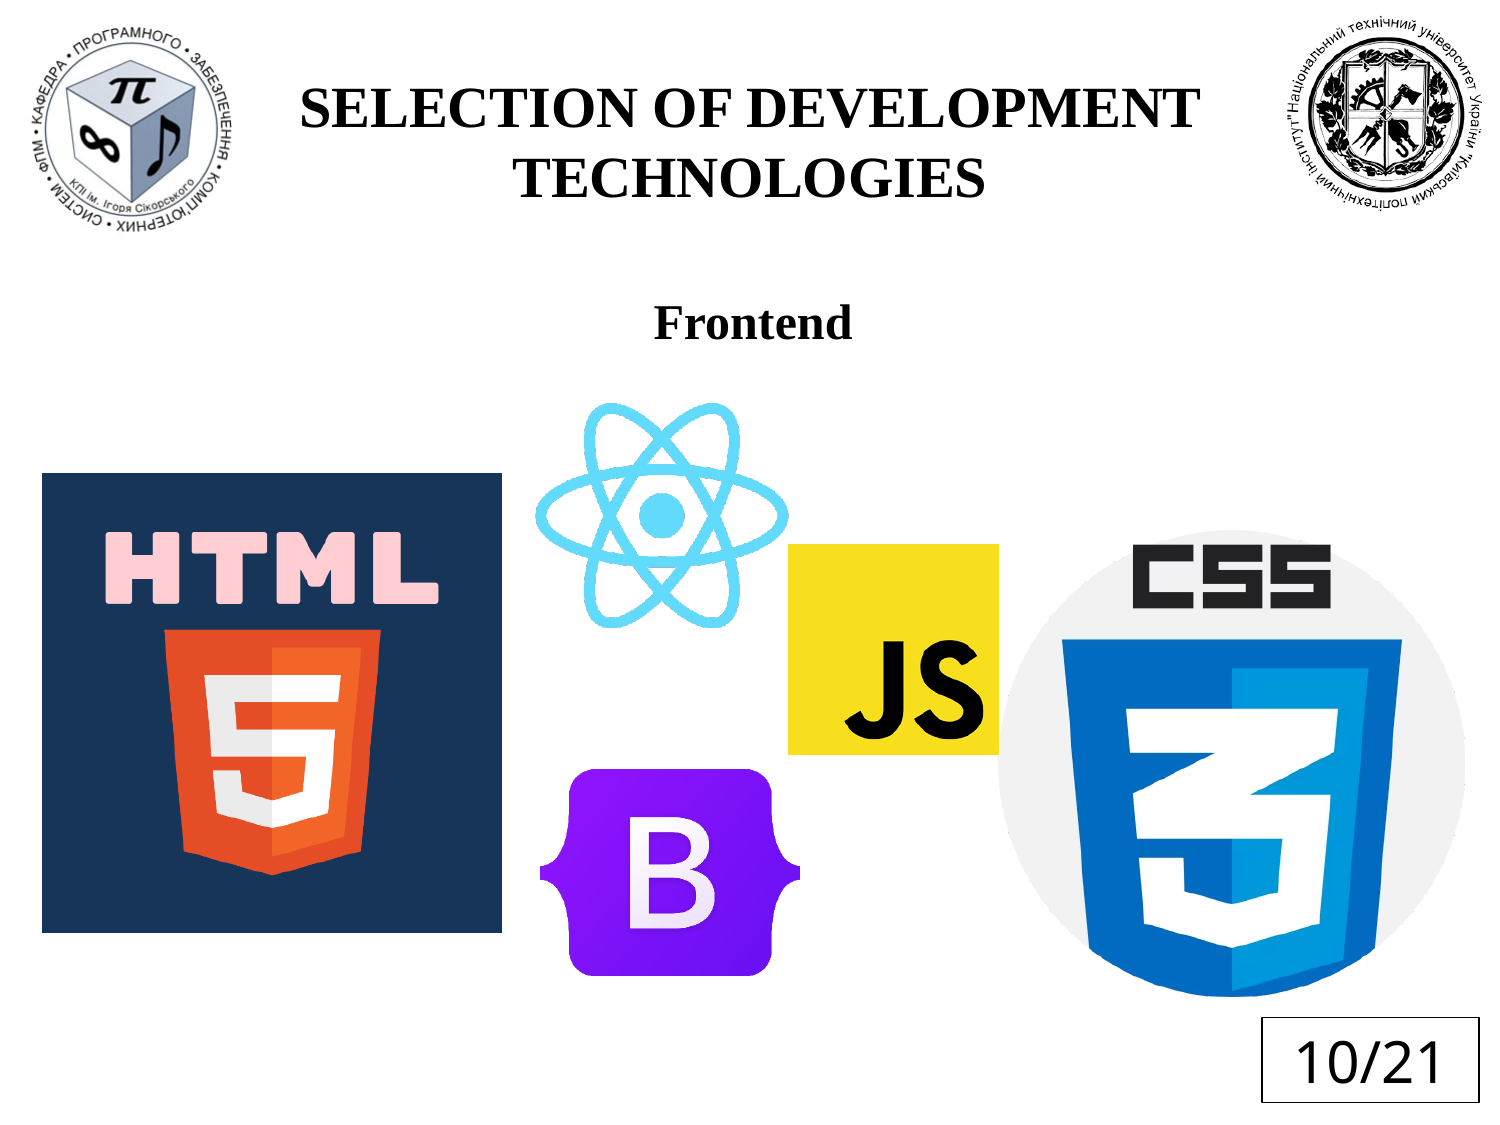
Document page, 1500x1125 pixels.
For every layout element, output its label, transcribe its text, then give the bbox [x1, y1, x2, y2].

picture [540, 769, 800, 976]
title SELECTION OF DEVELOPMENT TECHNOLOGIES [254, 45, 1425, 233]
text_box 10/21 [1262, 1017, 1479, 1103]
text_box Frontend [493, 274, 1013, 365]
picture [1283, 12, 1484, 213]
picture [532, 403, 1465, 997]
picture [42, 473, 502, 933]
picture [16, 12, 254, 251]
